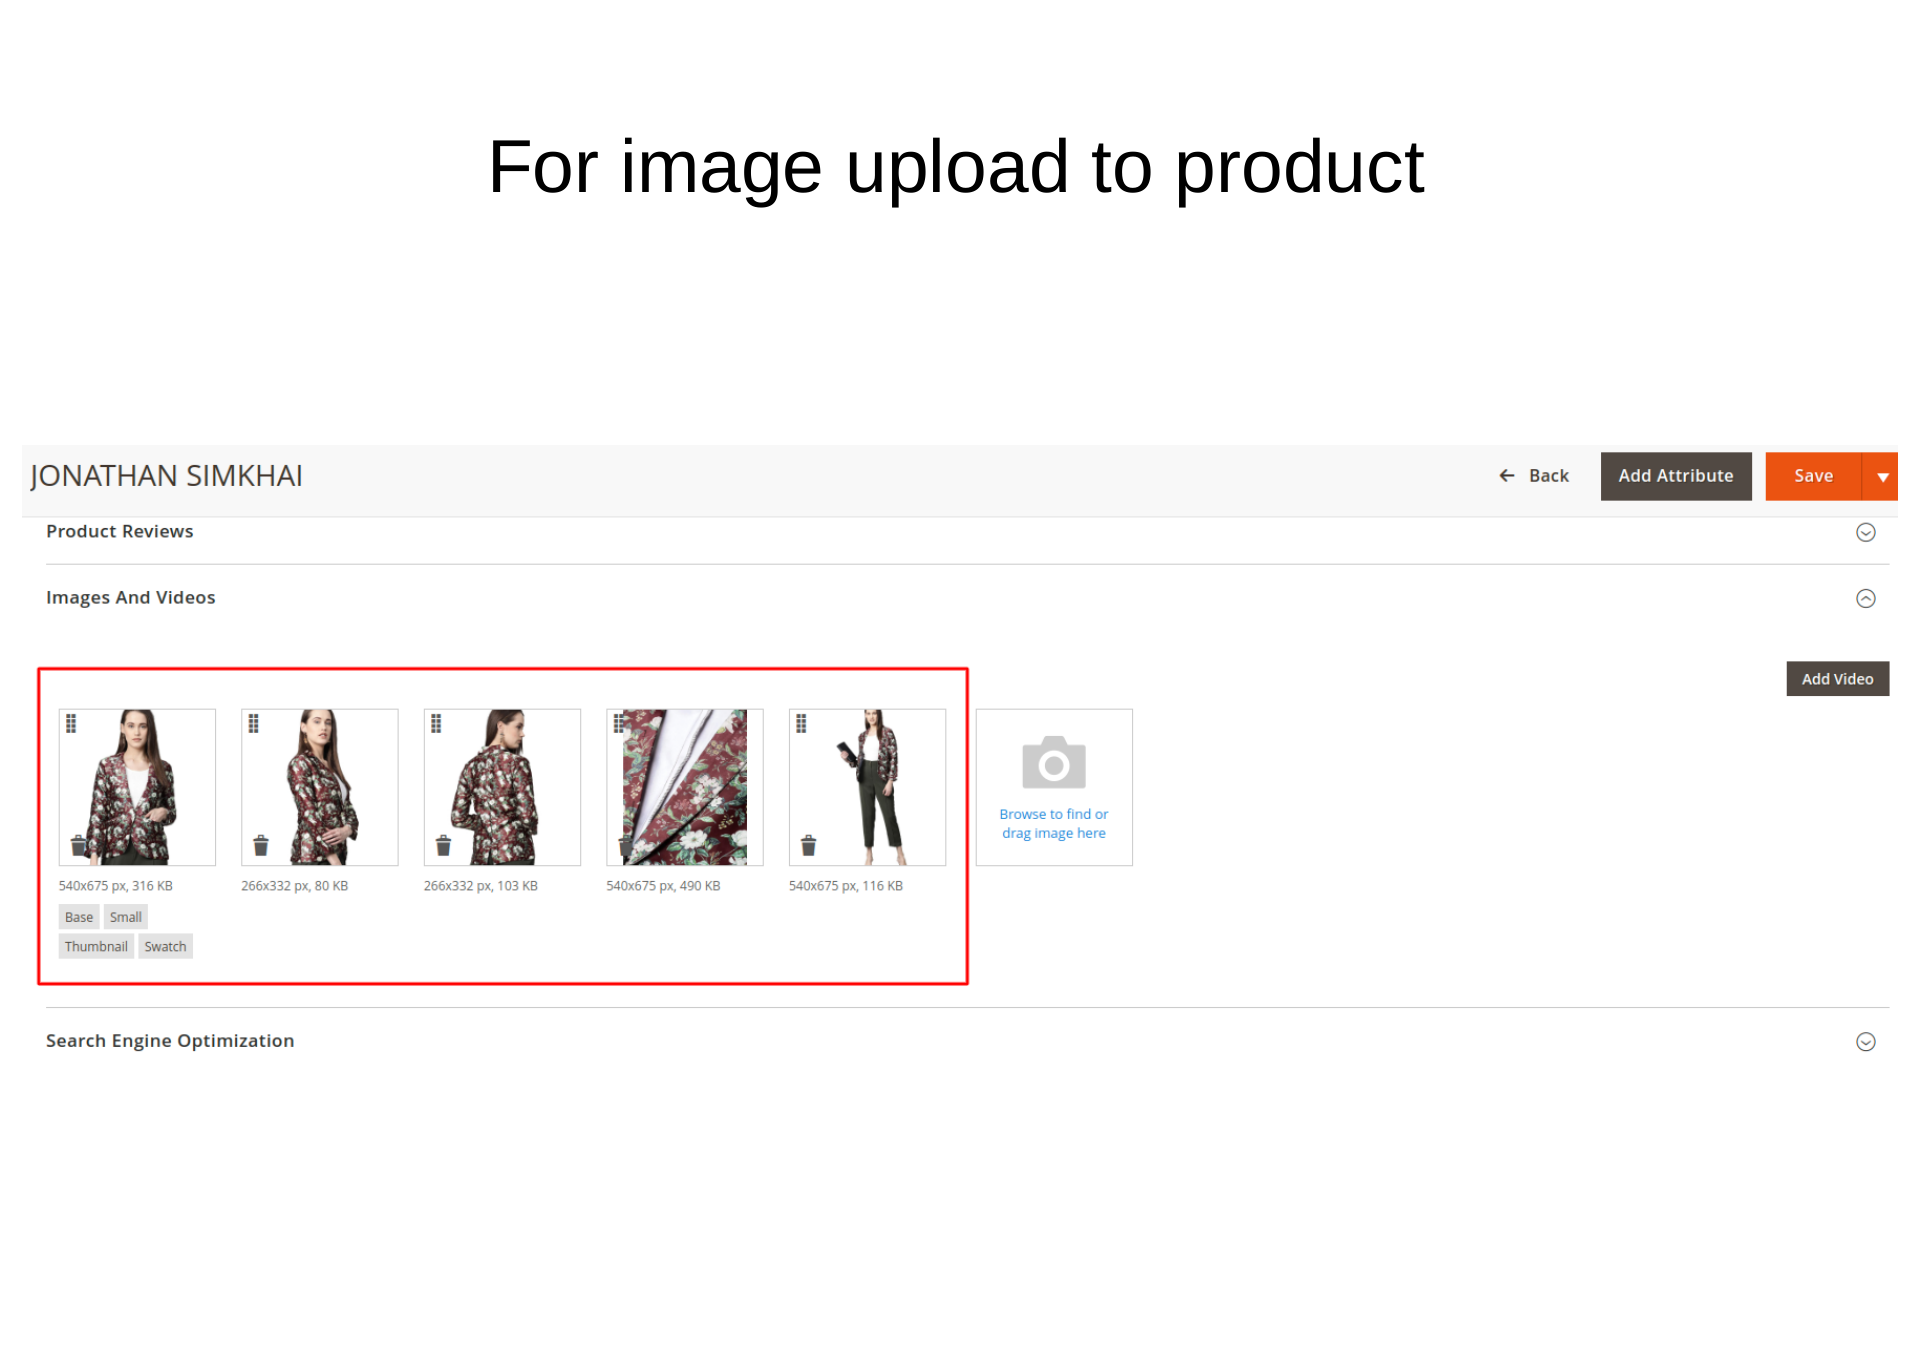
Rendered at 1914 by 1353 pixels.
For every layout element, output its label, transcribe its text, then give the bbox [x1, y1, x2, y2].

picture [22, 445, 1898, 1069]
title For image upload to product [95, 53, 1818, 280]
